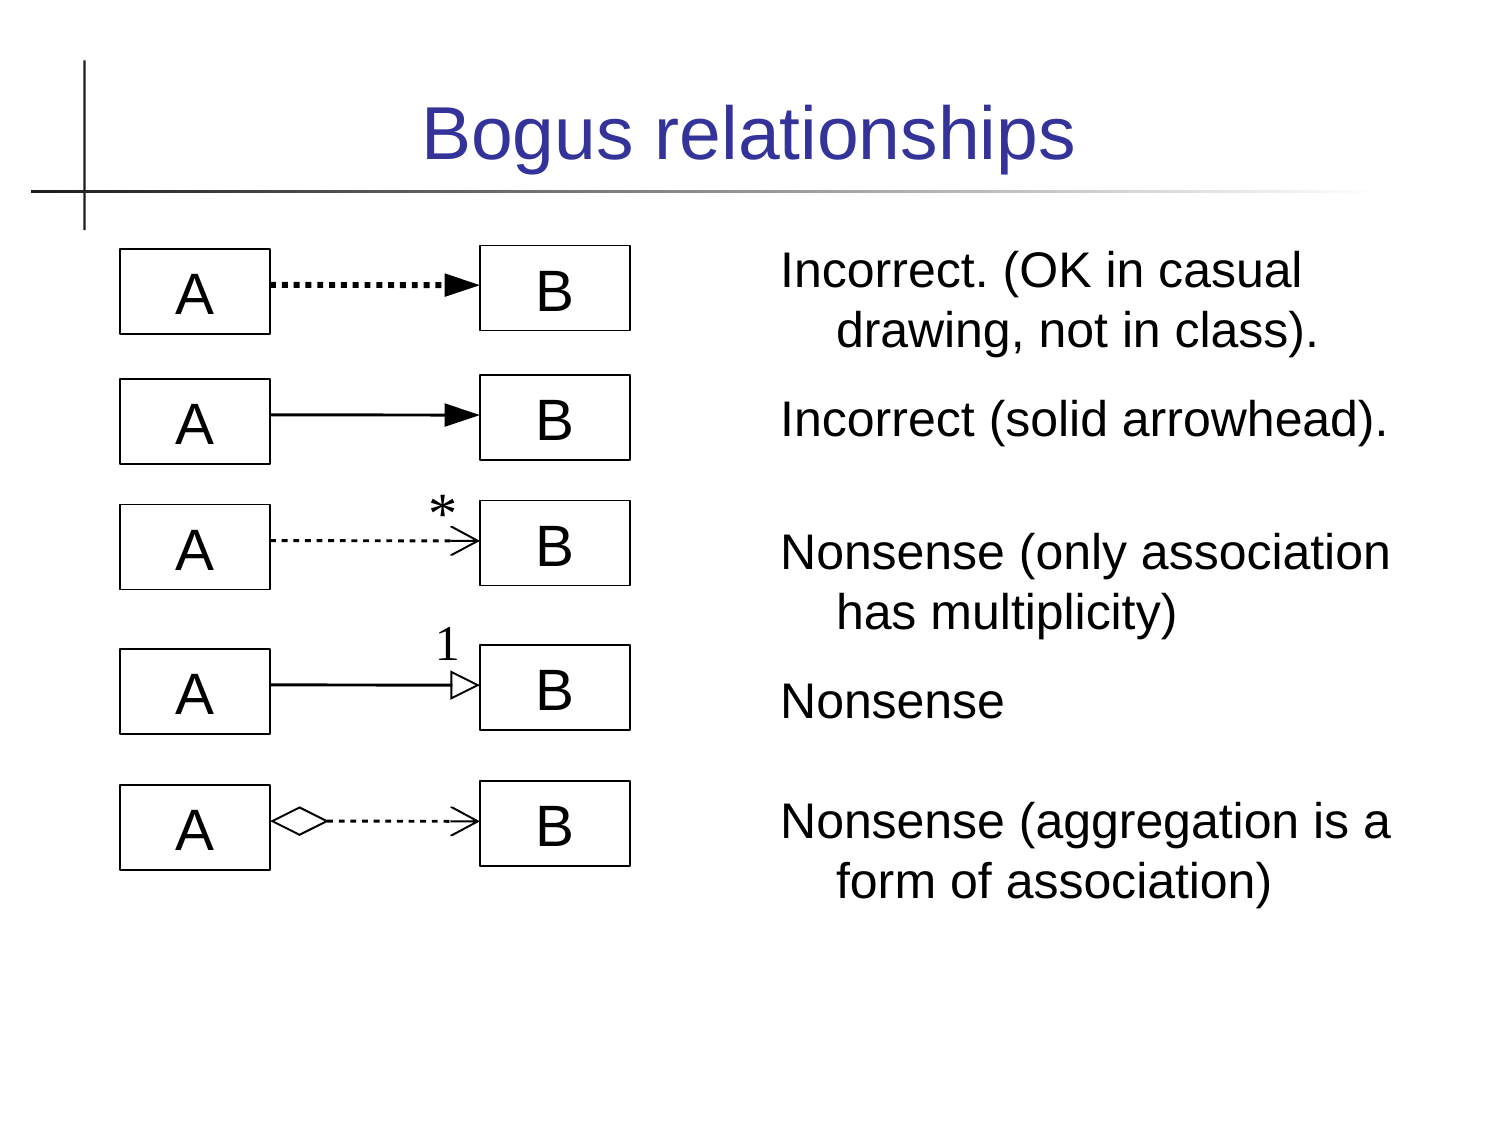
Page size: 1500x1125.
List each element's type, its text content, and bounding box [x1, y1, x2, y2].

title Bogus relationships [100, 42, 1398, 183]
text_box B [479, 645, 631, 730]
list Incorrect. (OK in casual drawing, not in class). Incorrect (solid arrowhead). Nonsense (only association has multiplicity) Nonsense Nonsense (aggregation is a form of association) [765, 229, 1408, 960]
text_box B [479, 375, 631, 460]
text_box A [120, 504, 271, 590]
text_box B [479, 245, 631, 331]
text_box * [413, 468, 474, 554]
text_box A [120, 378, 271, 464]
text_box A [120, 785, 271, 871]
text_box 1 [420, 603, 481, 678]
text_box B [479, 781, 631, 867]
text_box A [120, 648, 271, 734]
text_box B [479, 500, 631, 586]
text_box A [120, 249, 271, 335]
